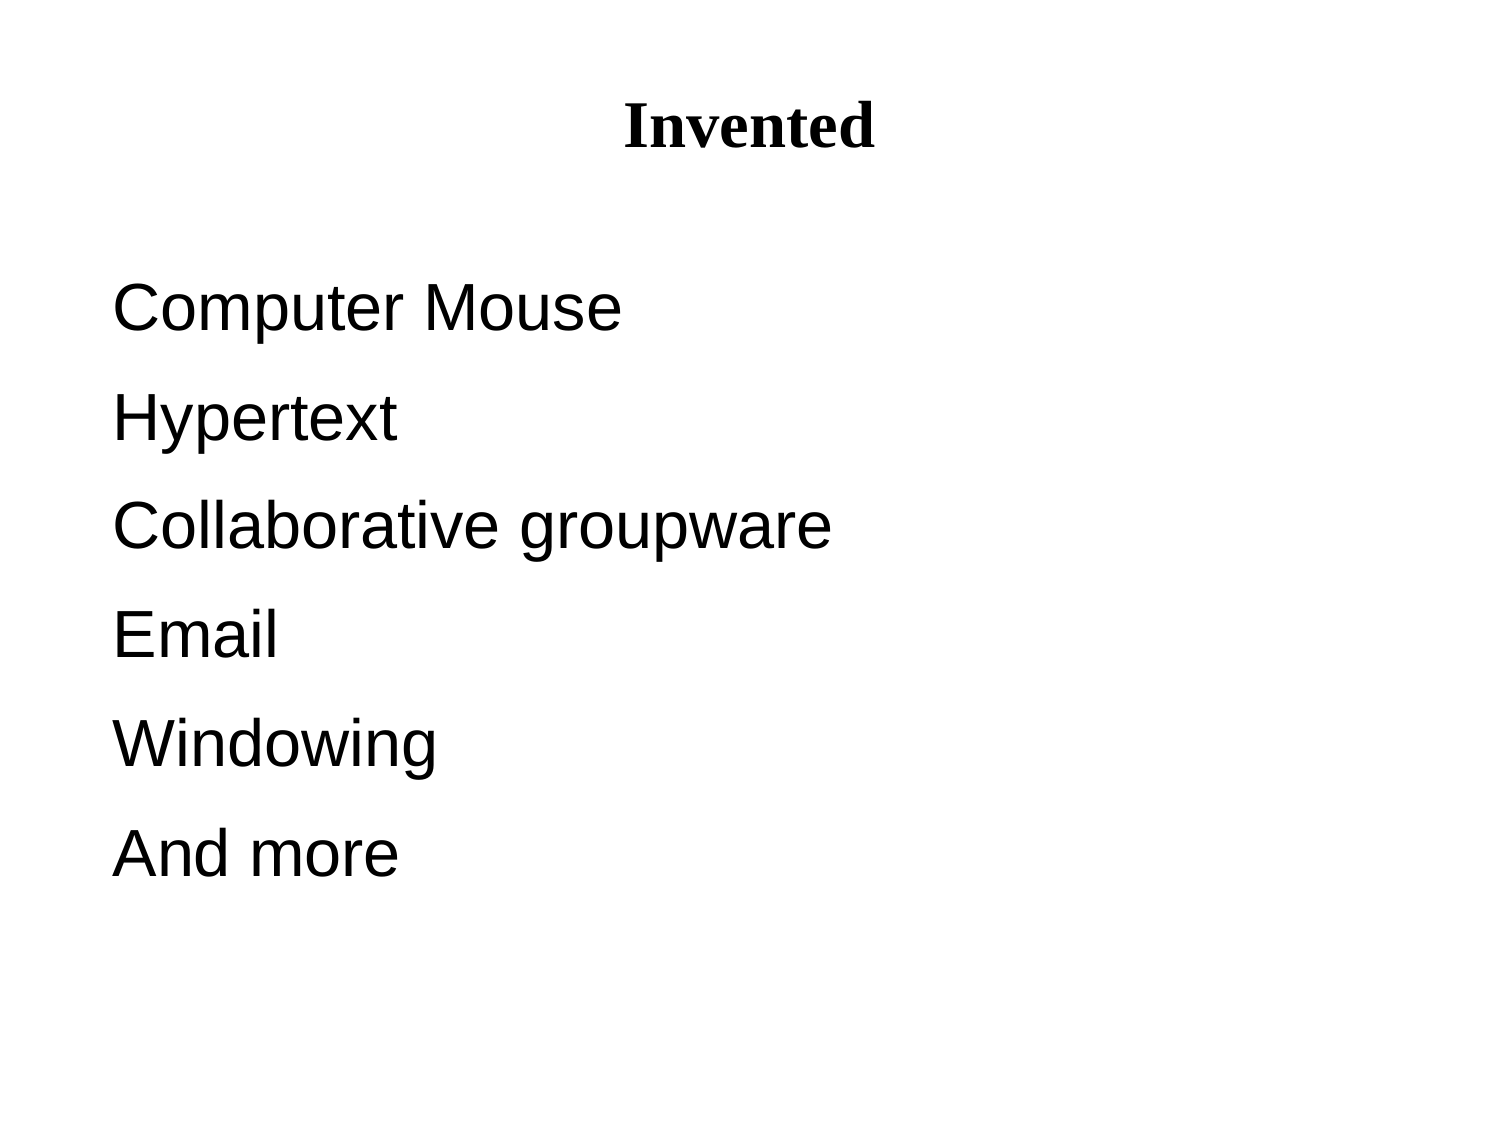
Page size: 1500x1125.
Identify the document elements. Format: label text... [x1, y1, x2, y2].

list Computer Mouse Hypertext Collaborative groupware Email Windowing And more [112, 283, 1387, 1013]
title Invented [112, 35, 1387, 223]
